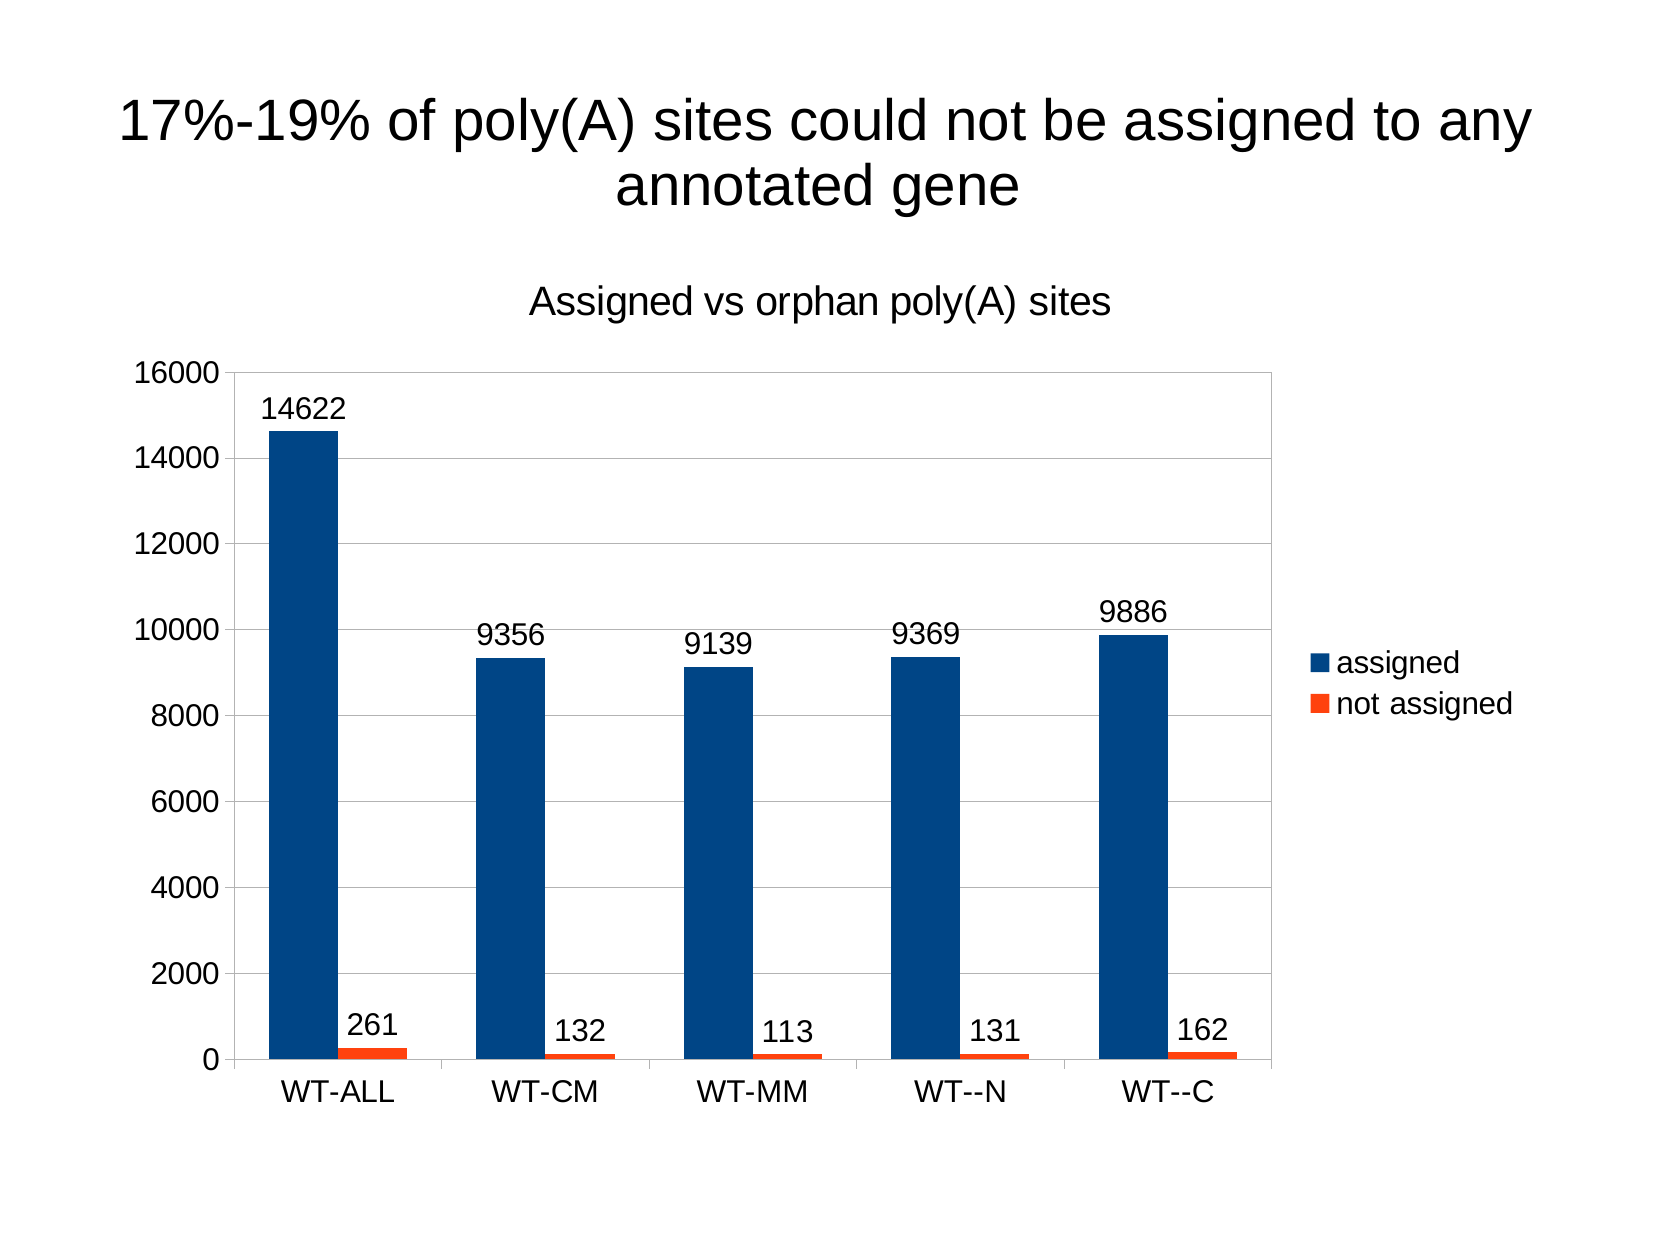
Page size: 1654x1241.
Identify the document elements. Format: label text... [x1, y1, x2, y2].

title 17%-19% of poly(A) sites could not be assigned to any annotated gene [82, 49, 1571, 257]
chart [104, 240, 1536, 1127]
